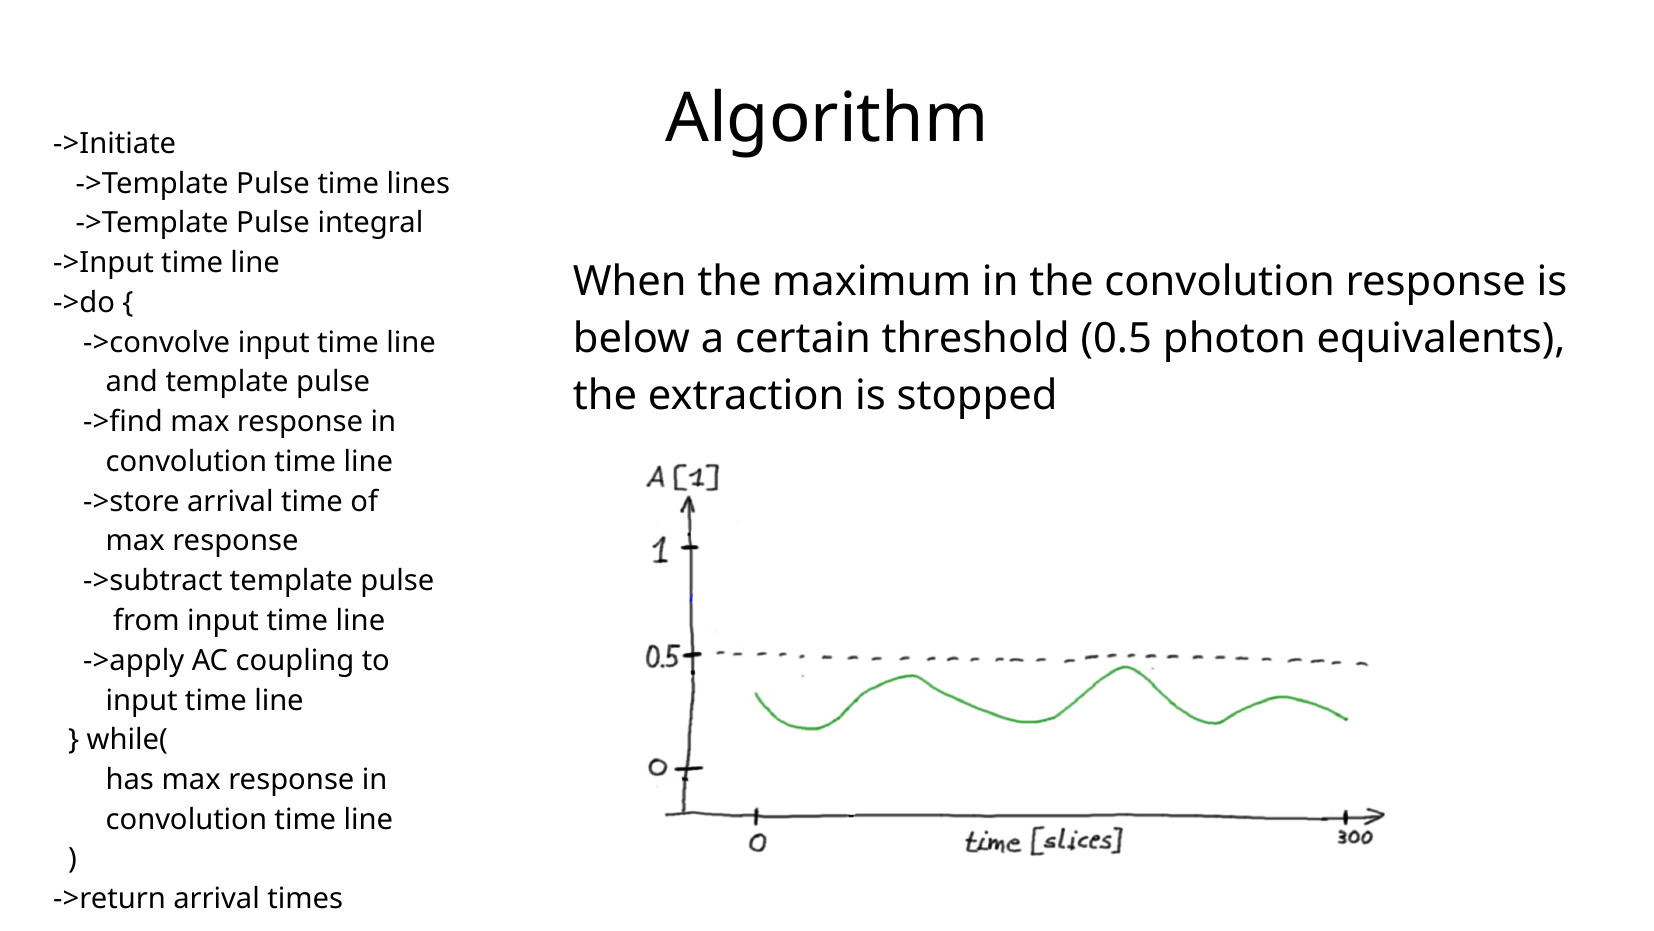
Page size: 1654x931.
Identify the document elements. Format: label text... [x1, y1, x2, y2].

title Algorithm [82, 37, 1571, 193]
title When the maximum in the convolution response is below a certain threshold (0.5 photon equivalents), the extraction is stopped [572, 255, 1571, 417]
picture [637, 453, 1385, 860]
title ->Initiate ->Template Pulse time lines ->Template Pulse integral ->Input time line ->do { ->convolve input time line and template pulse ->find max response in convolution time line ->store arrival time of max response ->subtract template pulse from input time line ->apply AC coupling to input time line } while( has max response in convolution time line ) ->return arrival times [53, 144, 1087, 895]
